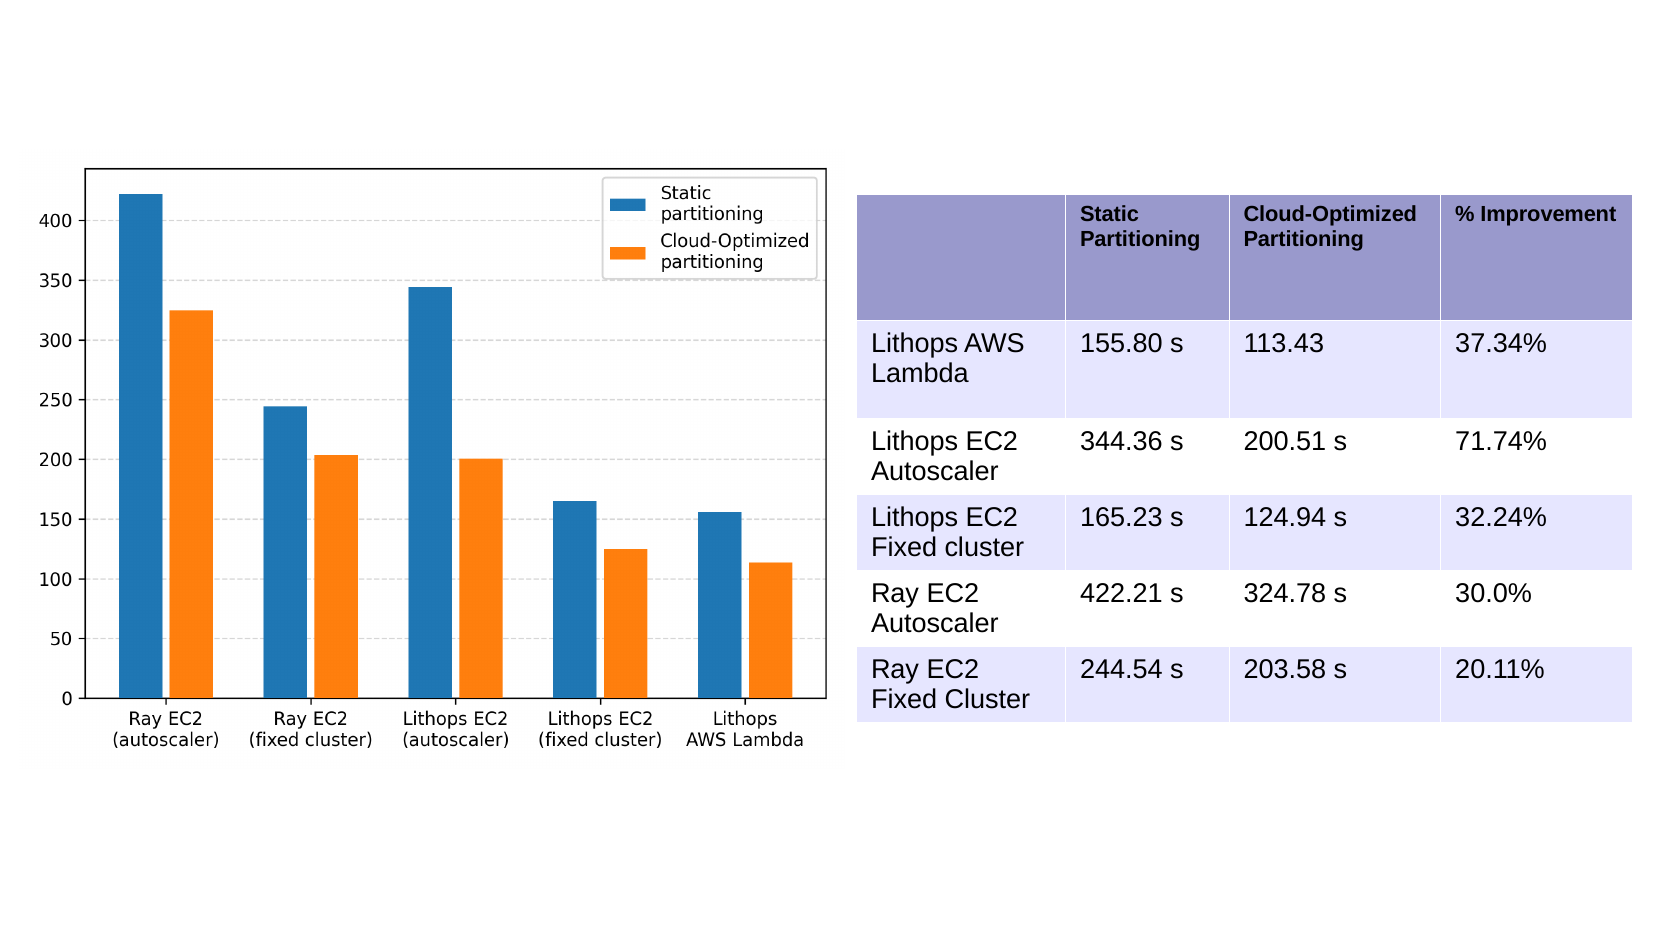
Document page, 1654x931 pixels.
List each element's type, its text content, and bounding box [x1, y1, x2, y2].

table_cell 165.23 s [1066, 495, 1229, 570]
table_cell 124.94 s [1230, 495, 1440, 570]
table_cell 200.51 s [1230, 419, 1440, 494]
table_cell 113.43 [1230, 321, 1440, 418]
table_cell 344.36 s [1066, 419, 1229, 494]
table_cell 155.80 s [1066, 321, 1229, 418]
table_cell 32.24% [1441, 495, 1632, 570]
table_header Cloud-Optimized Partitioning [1230, 195, 1440, 320]
picture [19, 149, 845, 769]
table_cell 244.54 s [1066, 647, 1229, 722]
table_cell Lithops EC2 Autoscaler [857, 419, 1065, 494]
table_cell 20.11% [1441, 647, 1632, 722]
table_cell 324.78 s [1230, 571, 1440, 646]
table_cell 422.21 s [1066, 571, 1229, 646]
table_header % Improvement [1441, 195, 1632, 320]
table_cell 37.34% [1441, 321, 1632, 418]
table_cell Lithops AWS Lambda [857, 321, 1065, 418]
table_cell Ray EC2 Autoscaler [857, 571, 1065, 646]
table_cell 30.0% [1441, 571, 1632, 646]
table_header Static Partitioning [1066, 195, 1229, 320]
table_cell 203.58 s [1230, 647, 1440, 722]
table_header [857, 195, 1065, 320]
table_cell Ray EC2 Fixed Cluster [857, 647, 1065, 722]
table_cell Lithops EC2 Fixed cluster [857, 495, 1065, 570]
table_cell 71.74% [1441, 419, 1632, 494]
